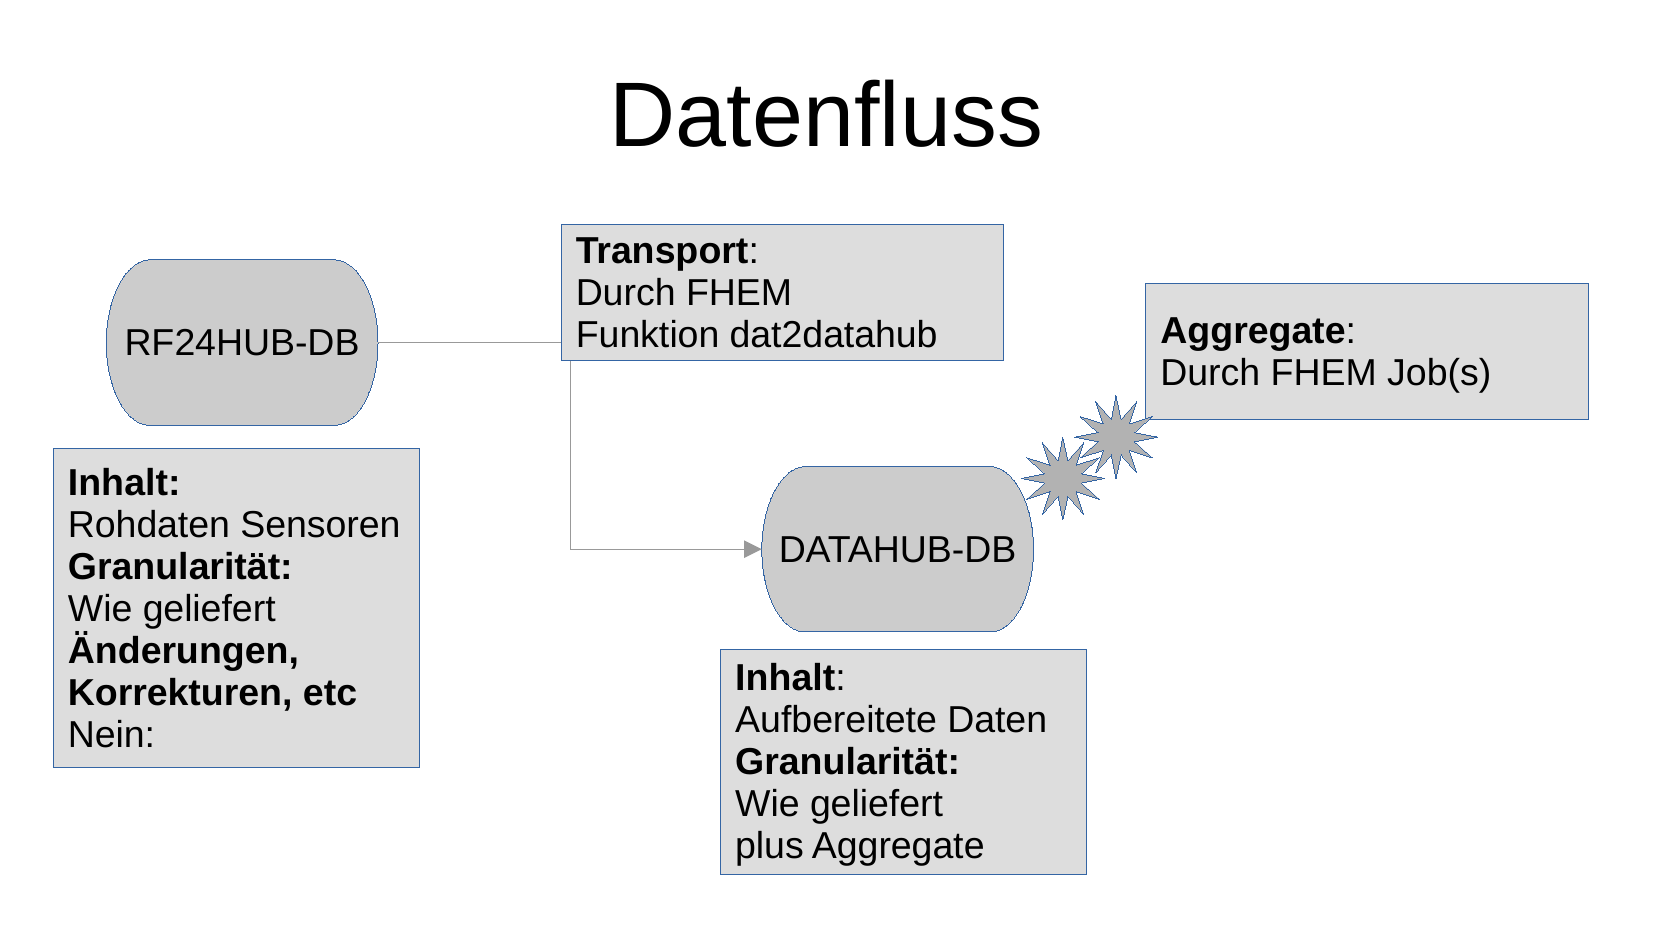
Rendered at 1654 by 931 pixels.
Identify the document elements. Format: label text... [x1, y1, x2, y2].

title Datenfluss [82, 37, 1571, 193]
text_box [1021, 395, 1158, 520]
text_box Aggregate: Durch FHEM Job(s) [1145, 283, 1589, 420]
text_box DATAHUB-DB [761, 466, 1034, 632]
text_box Inhalt: Aufbereitete Daten Granularität: Wie geliefert plus Aggregate [720, 649, 1087, 875]
text_box Transport: Durch FHEM Funktion dat2datahub [561, 224, 1004, 361]
text_box RF24HUB-DB [106, 259, 379, 426]
text_box Inhalt: Rohdaten Sensoren Granularität: Wie geliefert Änderungen, Korrekturen, etc Nein: [53, 448, 420, 768]
